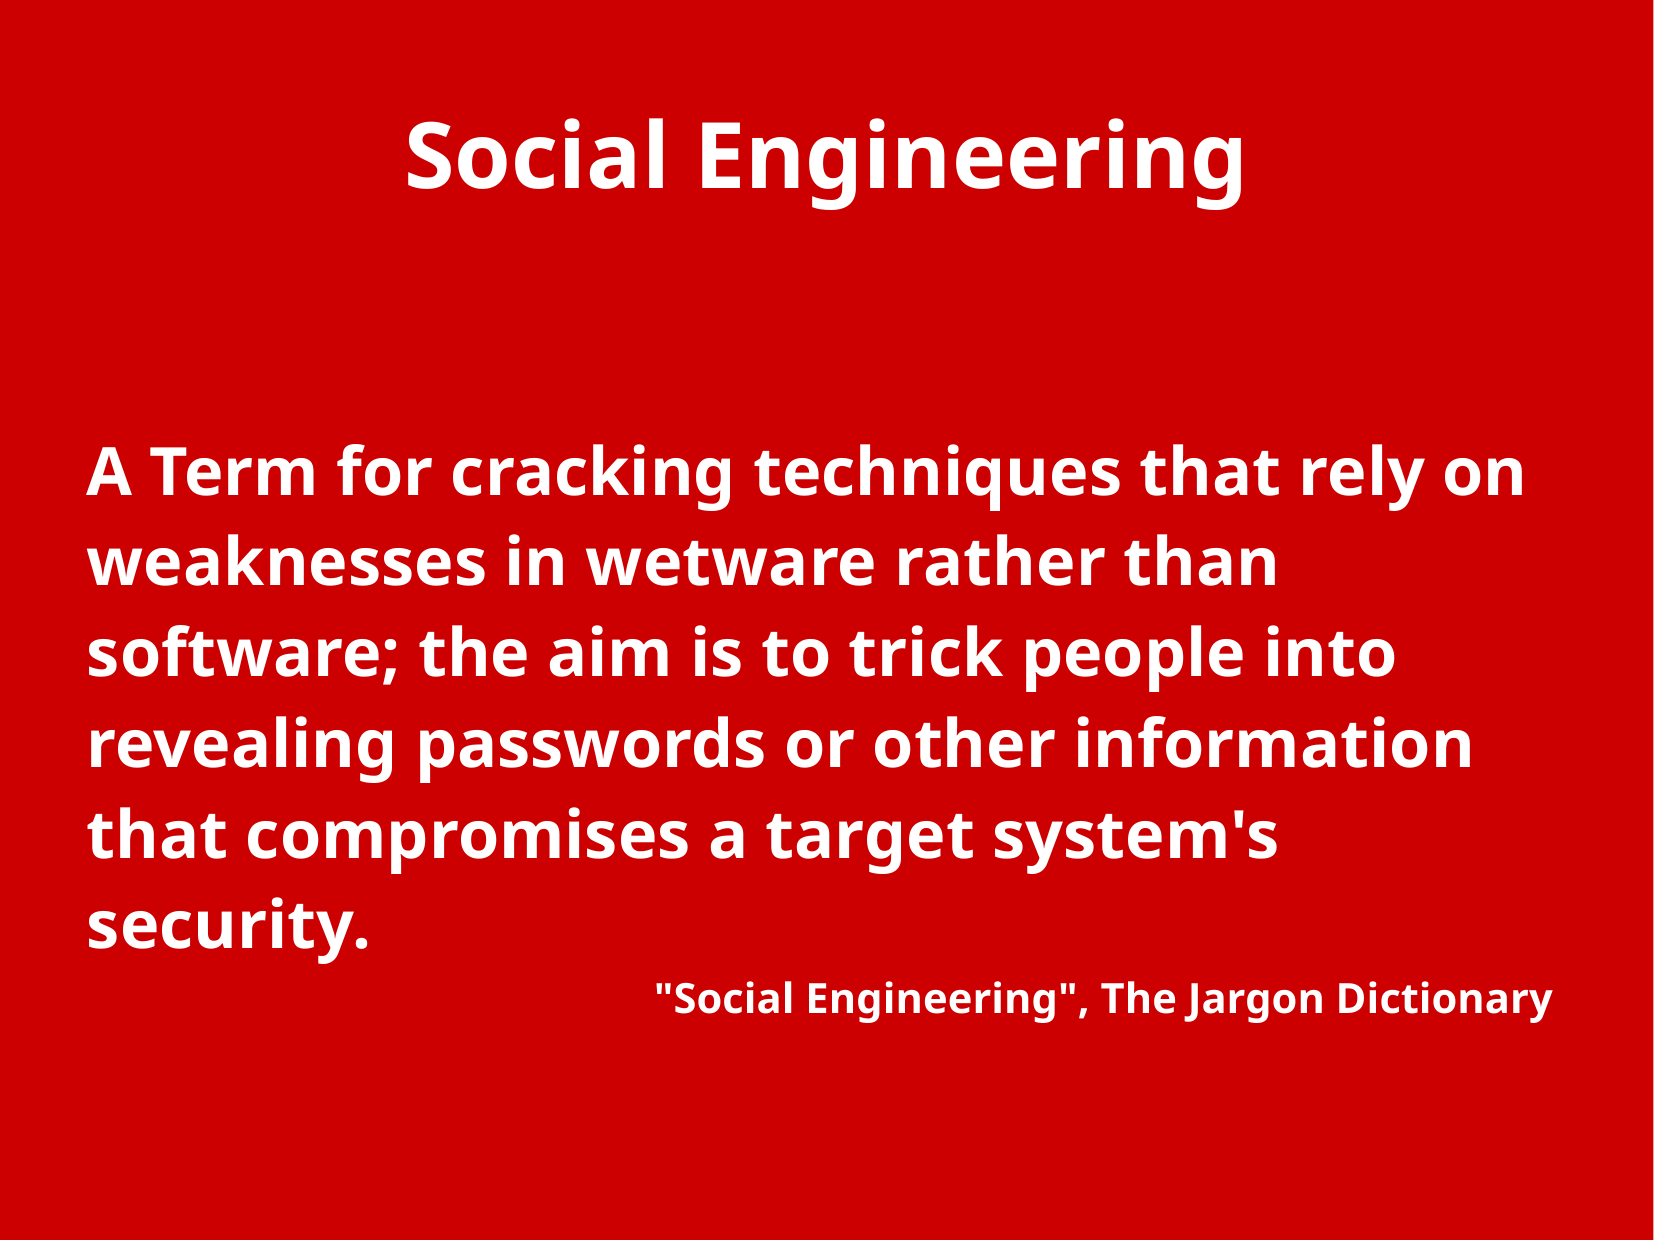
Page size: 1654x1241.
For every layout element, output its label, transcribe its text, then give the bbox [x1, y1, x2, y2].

title Social Engineering [82, 56, 1571, 250]
subtitle A Term for cracking techniques that rely on weaknesses in wetware rather than software; the aim is to trick people into revealing passwords or other information that compromises a target system's security. "Social Engineering", The Jargon Dictionary [86, 360, 1576, 1180]
